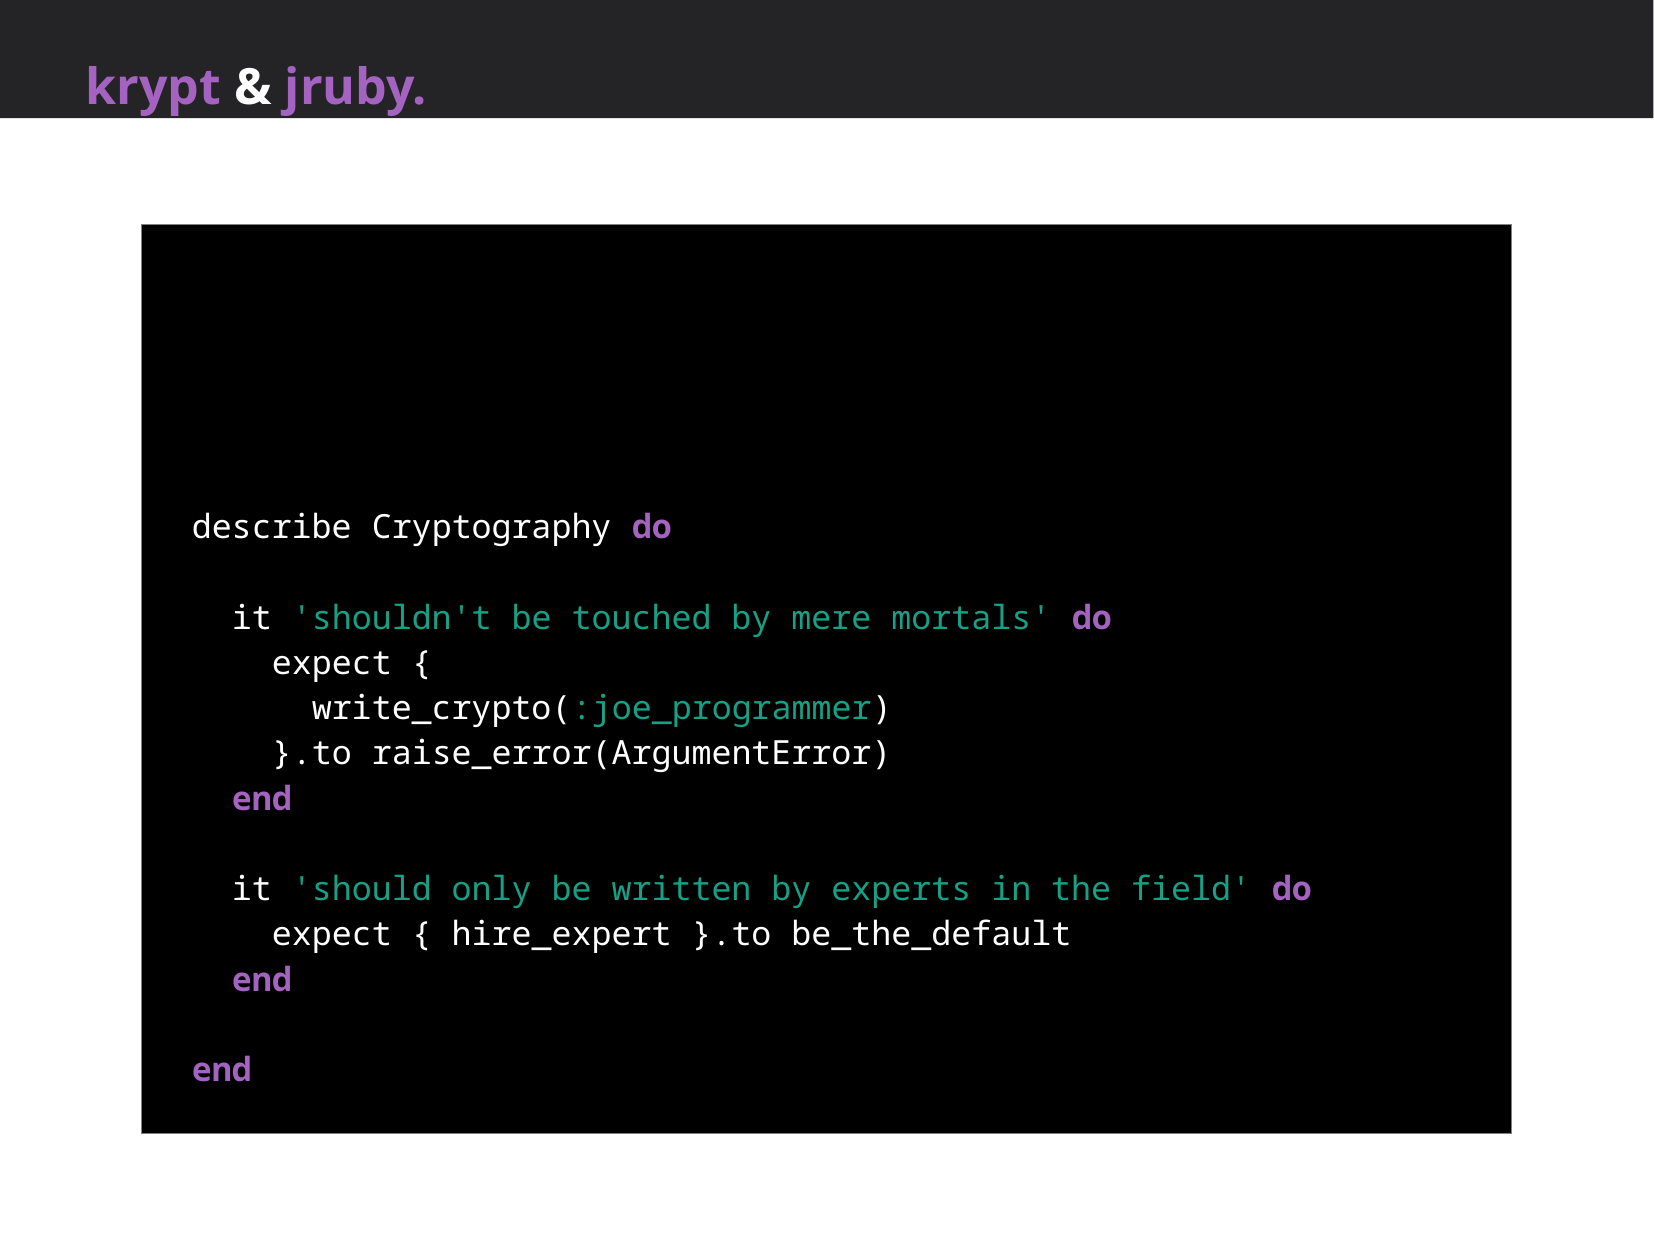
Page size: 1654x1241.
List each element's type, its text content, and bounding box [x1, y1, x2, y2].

text_box [141, 224, 1512, 1134]
text_box krypt & jruby. [70, 43, 1359, 119]
text_box describe Cryptography do it 'shouldn't be touched by mere mortals' do expect { write_crypto(:joe_programmer) }.to raise_error(ArgumentError) end it 'should only be written by experts in the field' do expect { hire_expert }.to be_the_default end end [177, 224, 1512, 1087]
text_box [0, 0, 1654, 119]
